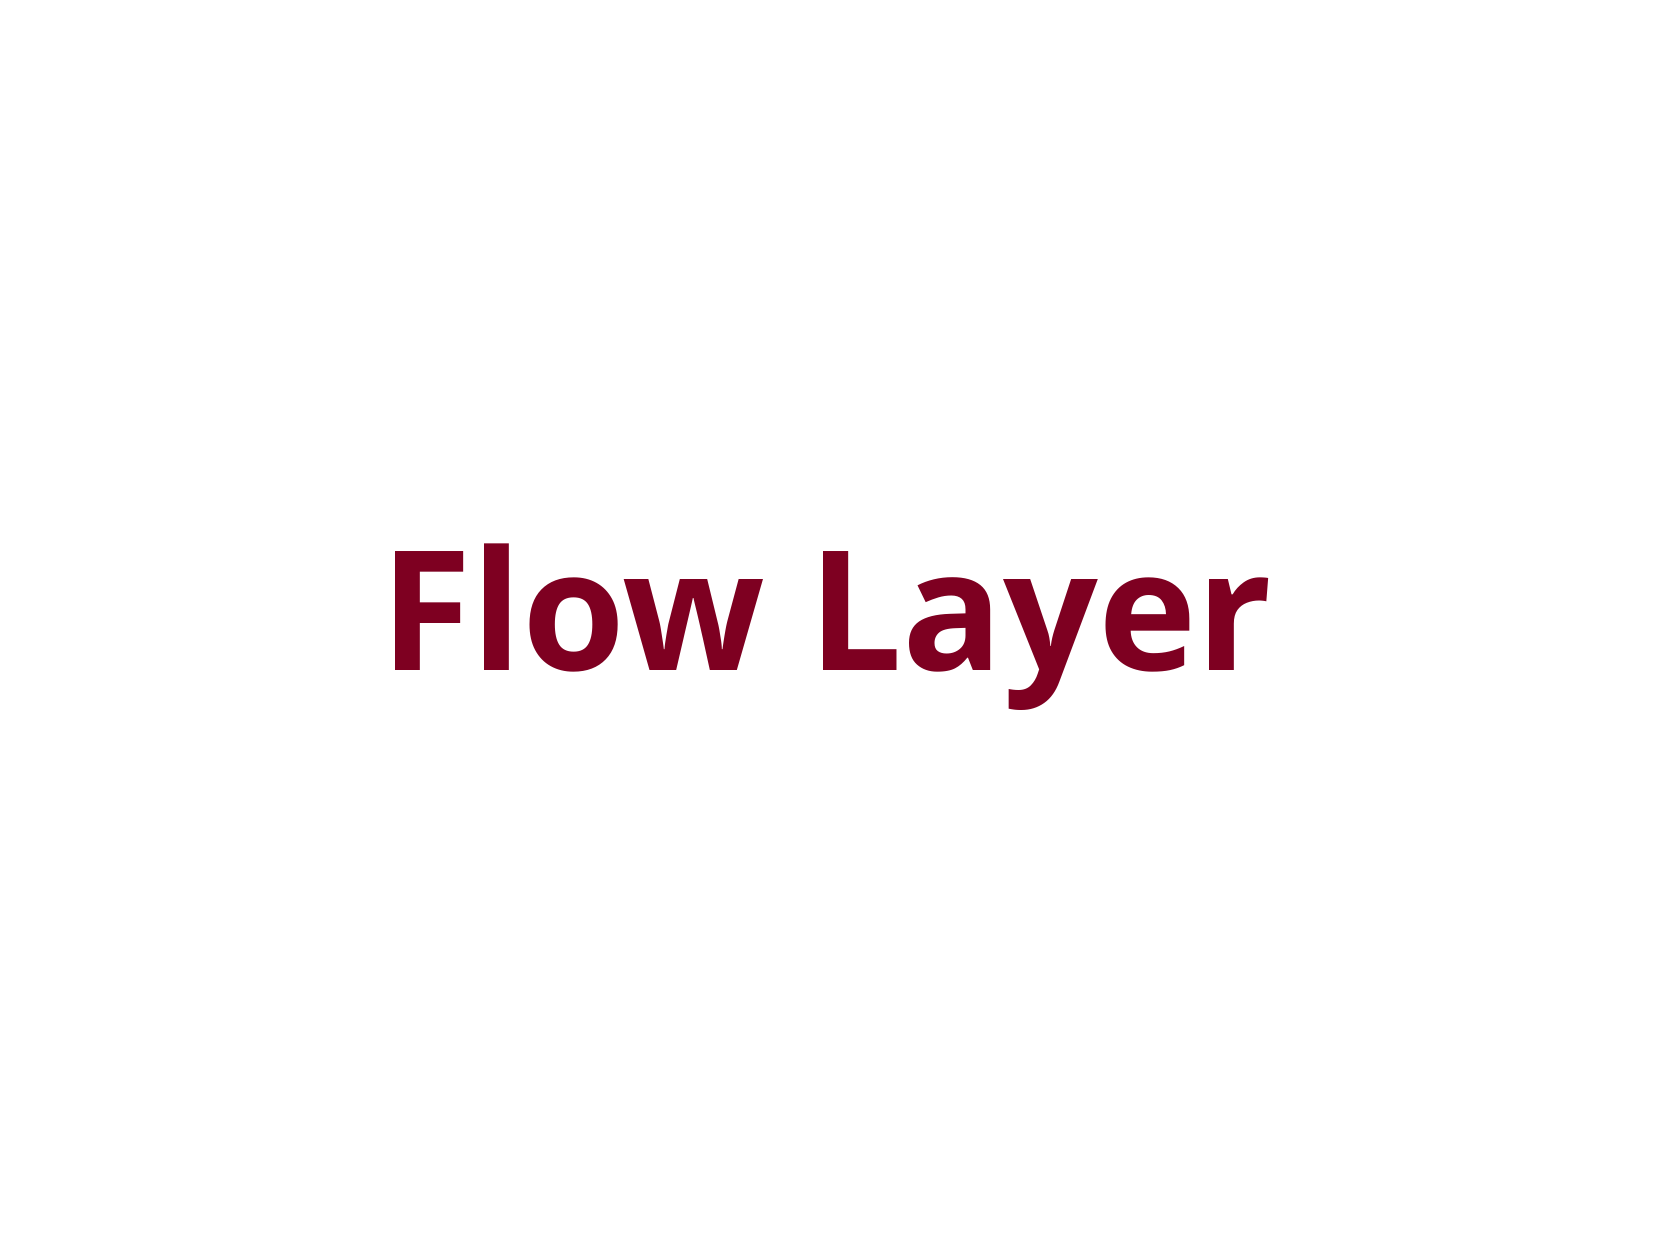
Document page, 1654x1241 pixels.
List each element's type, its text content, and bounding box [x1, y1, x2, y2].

title Flow Layer [82, 49, 1571, 1163]
